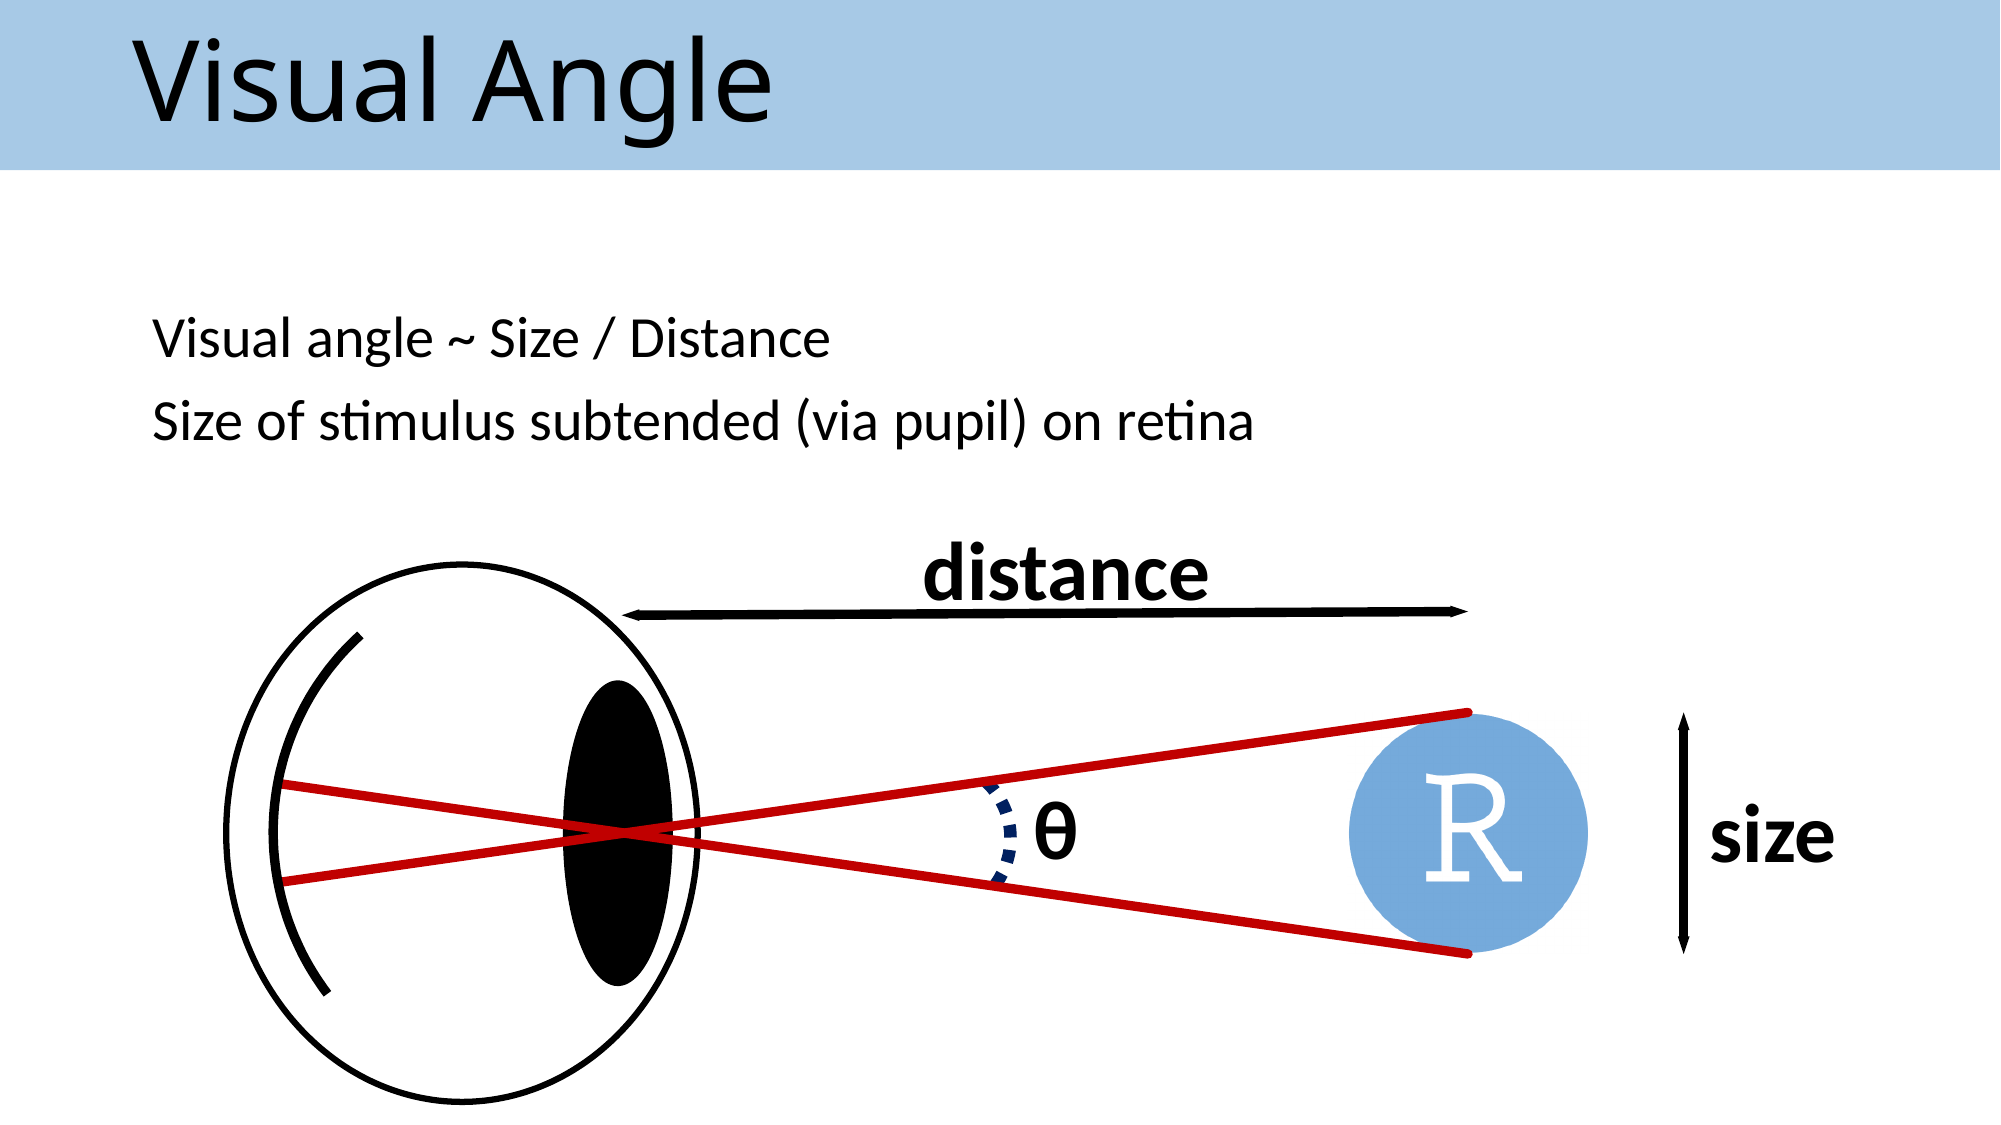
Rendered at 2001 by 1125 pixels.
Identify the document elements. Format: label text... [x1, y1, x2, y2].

text_box size [1694, 782, 1863, 869]
text_box distance [907, 520, 1235, 607]
text_box θ [1018, 780, 1114, 867]
text_box [564, 838, 672, 985]
text_box [564, 681, 672, 828]
list Visual angle ~ Size / Distance Size of stimulus subtended (via pupil) on retina [137, 299, 1863, 463]
title Visual Angle [0, 0, 2000, 171]
text_box [563, 830, 584, 836]
picture [1347, 712, 1589, 954]
picture [1347, 712, 1430, 724]
picture [1347, 942, 1428, 954]
